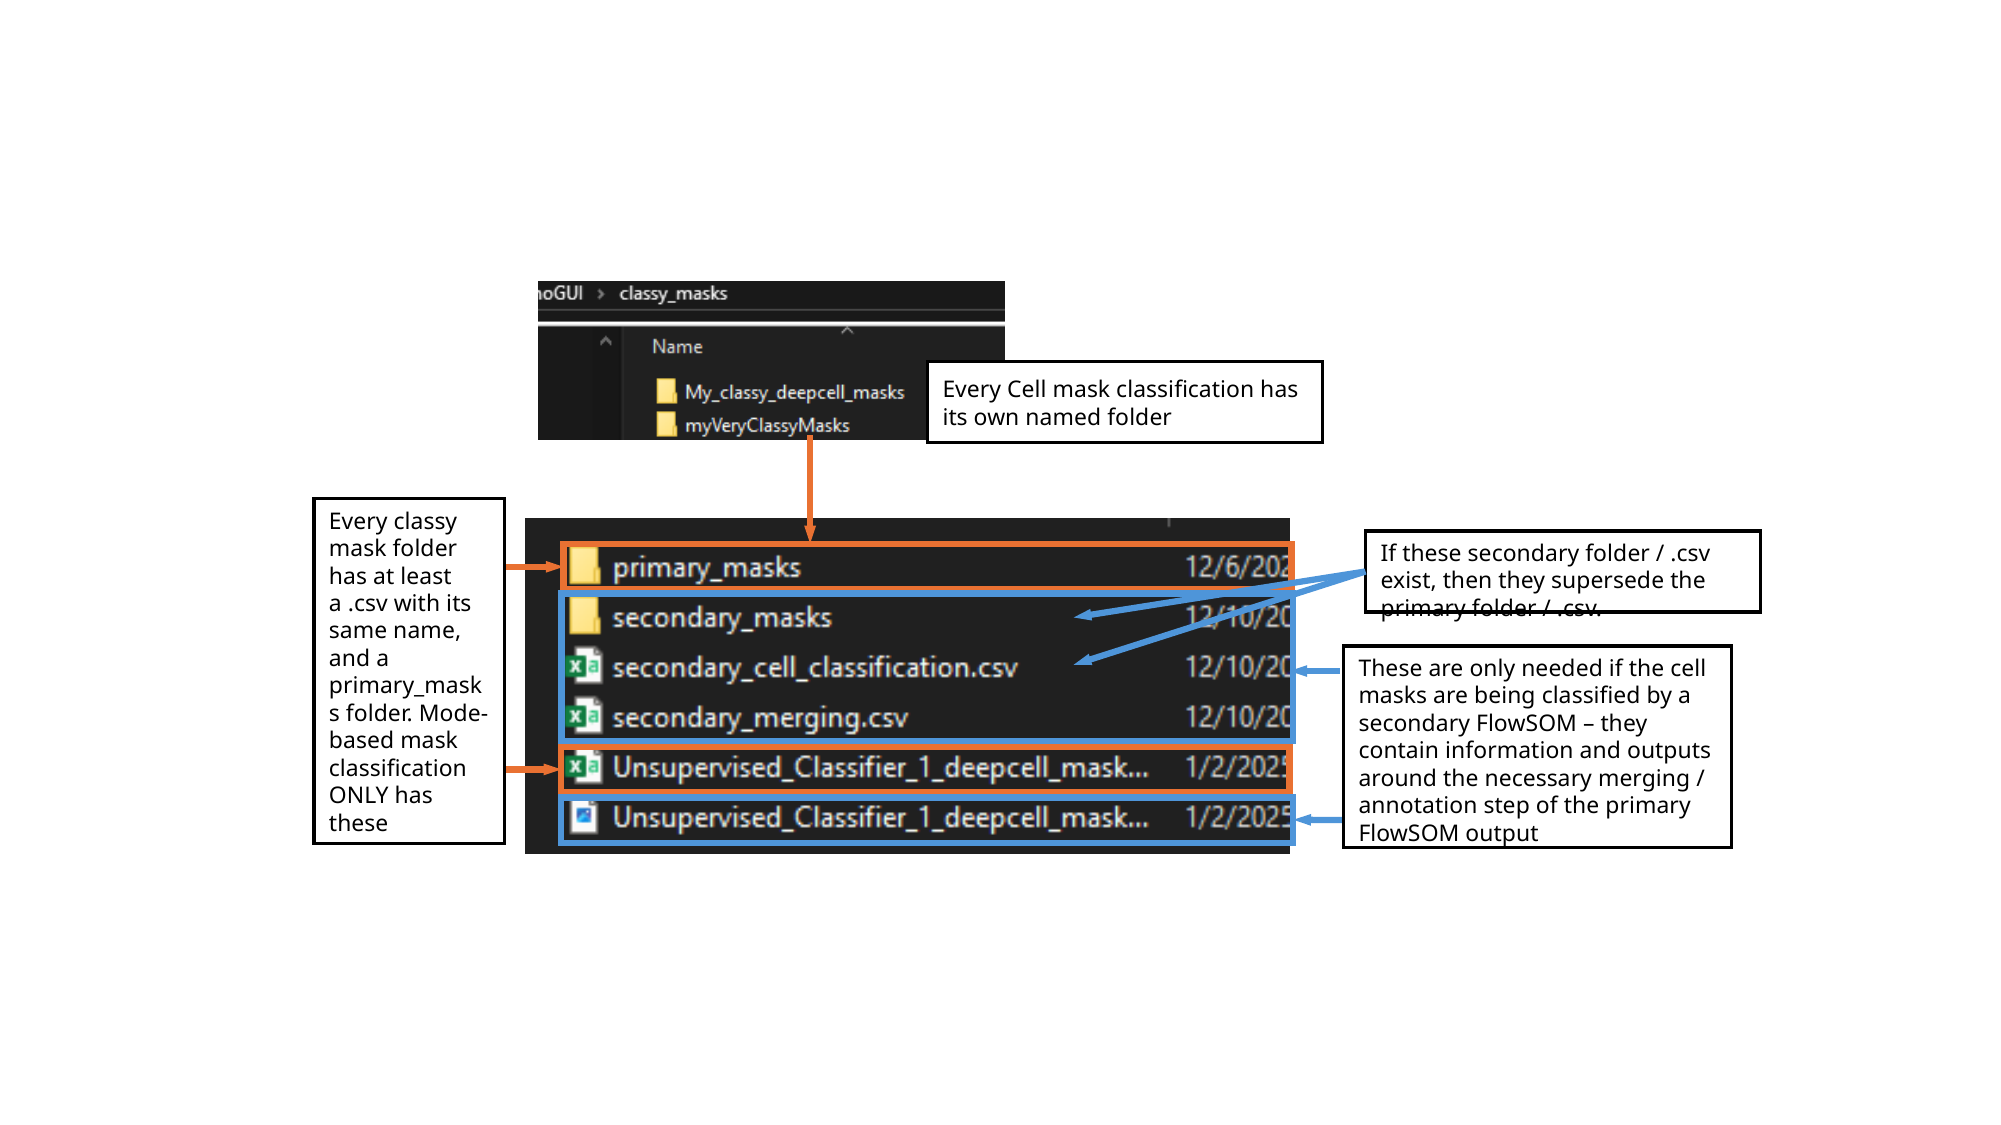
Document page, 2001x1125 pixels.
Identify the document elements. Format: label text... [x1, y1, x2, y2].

text_box Every Cell mask classification has its own named folder [928, 362, 1322, 443]
picture [564, 801, 1290, 840]
picture [565, 597, 1290, 738]
picture [564, 750, 1286, 789]
text_box Every classy mask folder has at least a .csv with its same name, and a primary_masks folder. Mode-based mask classification ONLY has these [314, 499, 504, 844]
picture [525, 771, 1290, 854]
text_box If these secondary folder / .csv exist, then they supersede the primary folder / .csv. [1366, 531, 1760, 612]
picture [538, 281, 1005, 440]
text_box These are only needed if the cell masks are being classified by a secondary FlowSOM – they contain information and outputs around the necessary merging / annotation step of the primary FlowSOM output [1343, 646, 1731, 848]
picture [567, 547, 1288, 586]
picture [525, 518, 808, 565]
picture [525, 569, 560, 767]
picture [812, 518, 1290, 541]
